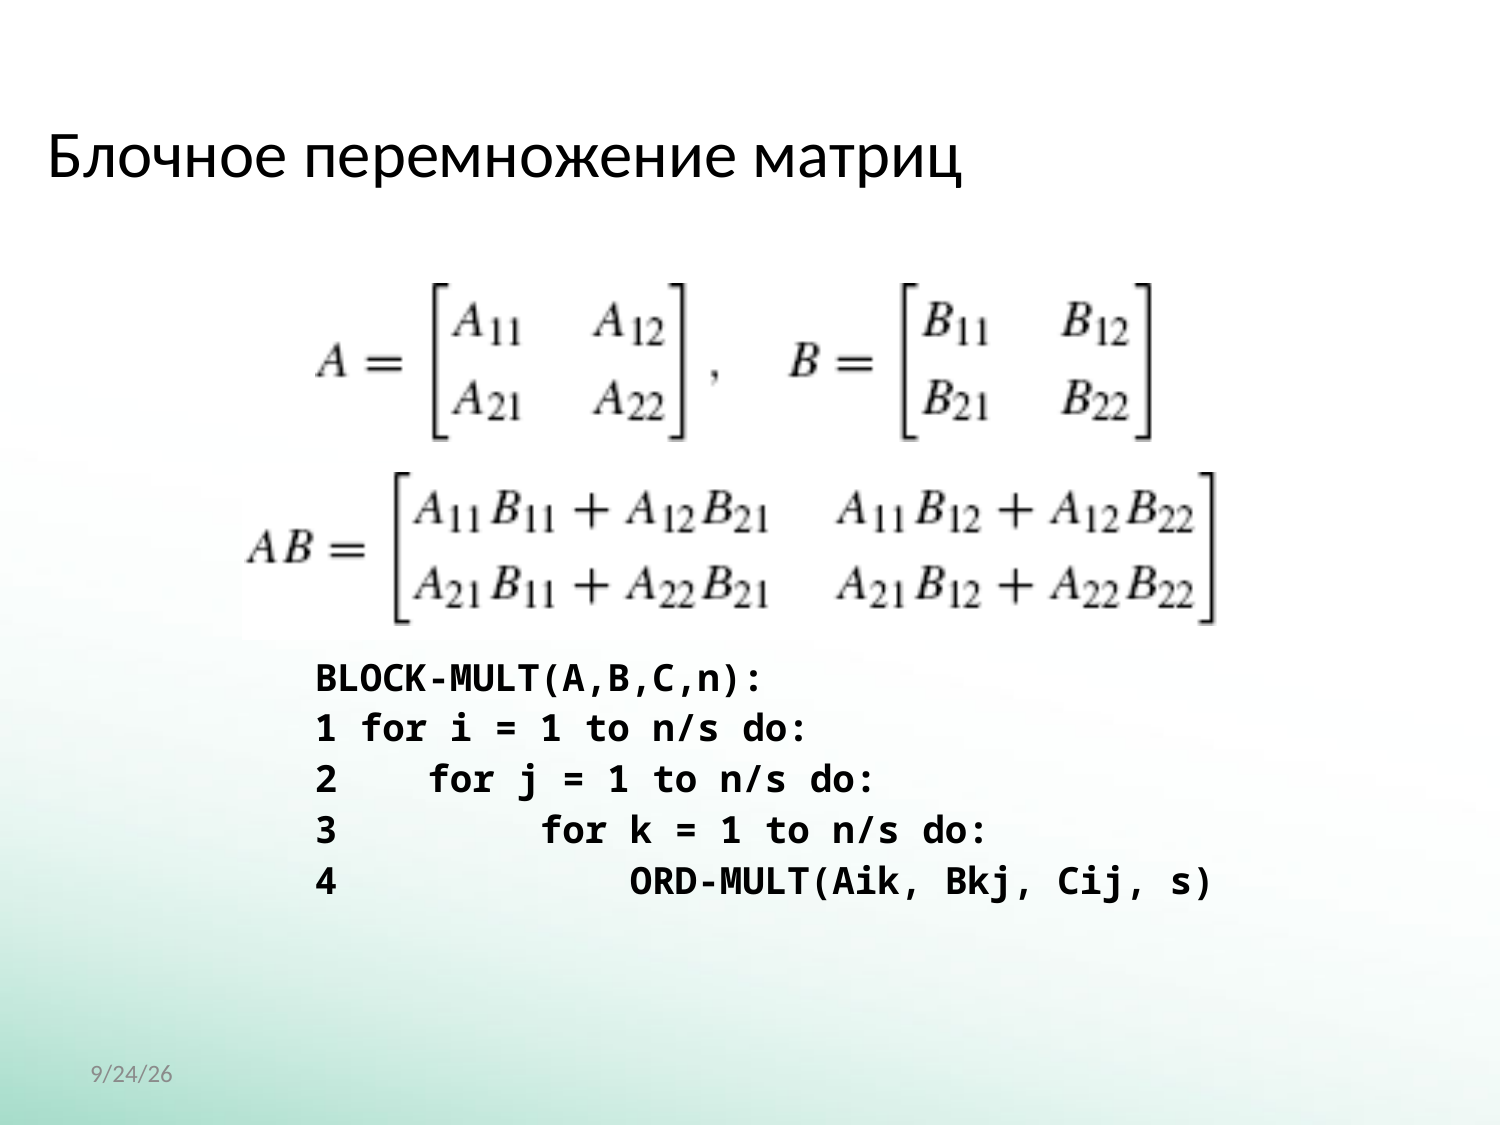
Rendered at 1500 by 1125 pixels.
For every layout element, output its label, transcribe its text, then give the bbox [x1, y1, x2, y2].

text_box BLOCK-MULT(A,B,C,n): 1 for i = 1 to n/s do: 2 for j = 1 to n/s do: 3 for k = 1 to n/s do: 4 ORD-MULT(Aik, Bkj, Cij, s) [300, 643, 1230, 883]
picture [0, 0, 1500, 1125]
title Блочное перемножение матриц [47, 90, 1473, 231]
